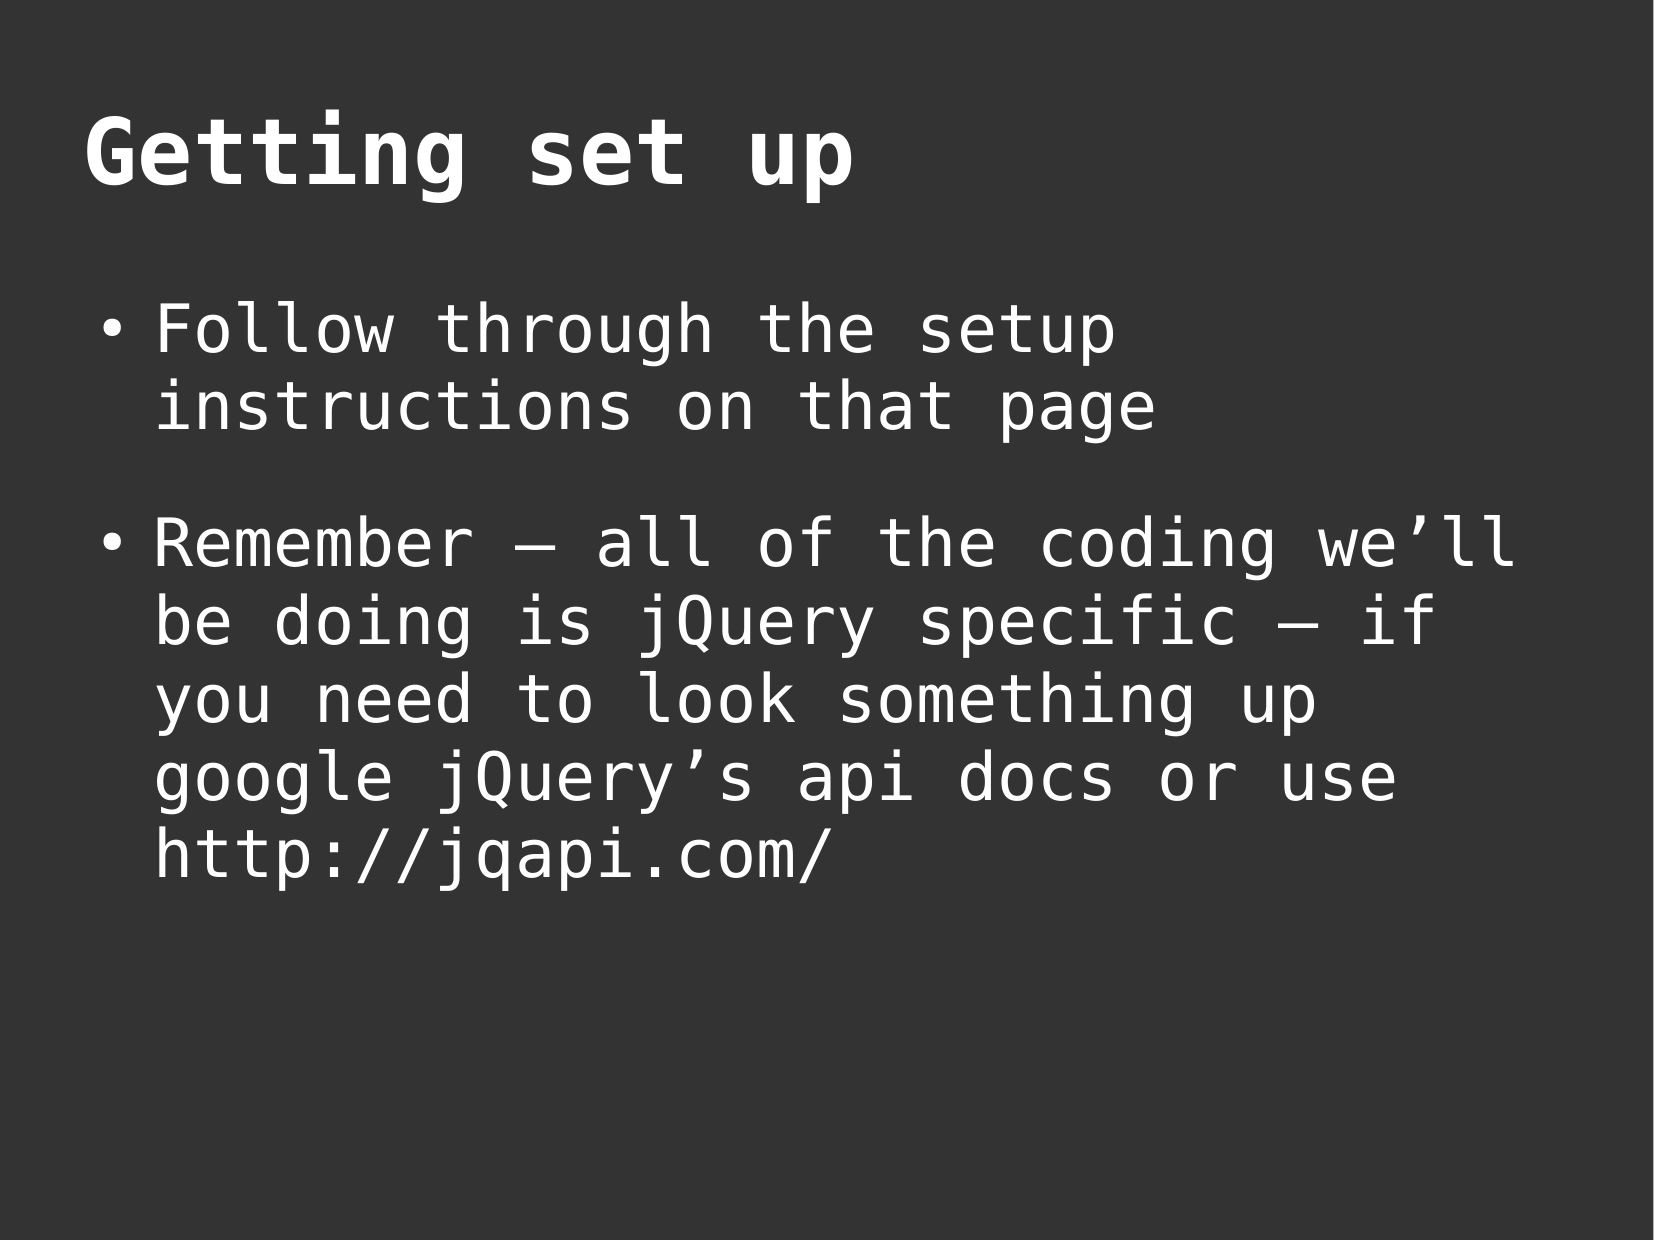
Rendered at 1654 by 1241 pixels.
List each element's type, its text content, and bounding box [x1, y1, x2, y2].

list Follow through the setup instructions on that page Remember – all of the coding we’ll be doing is jQuery specific – if you need to look something up google jQuery’s api docs or use http://jqapi.com/ [82, 290, 1571, 1182]
title Getting set up [82, 49, 1571, 257]
